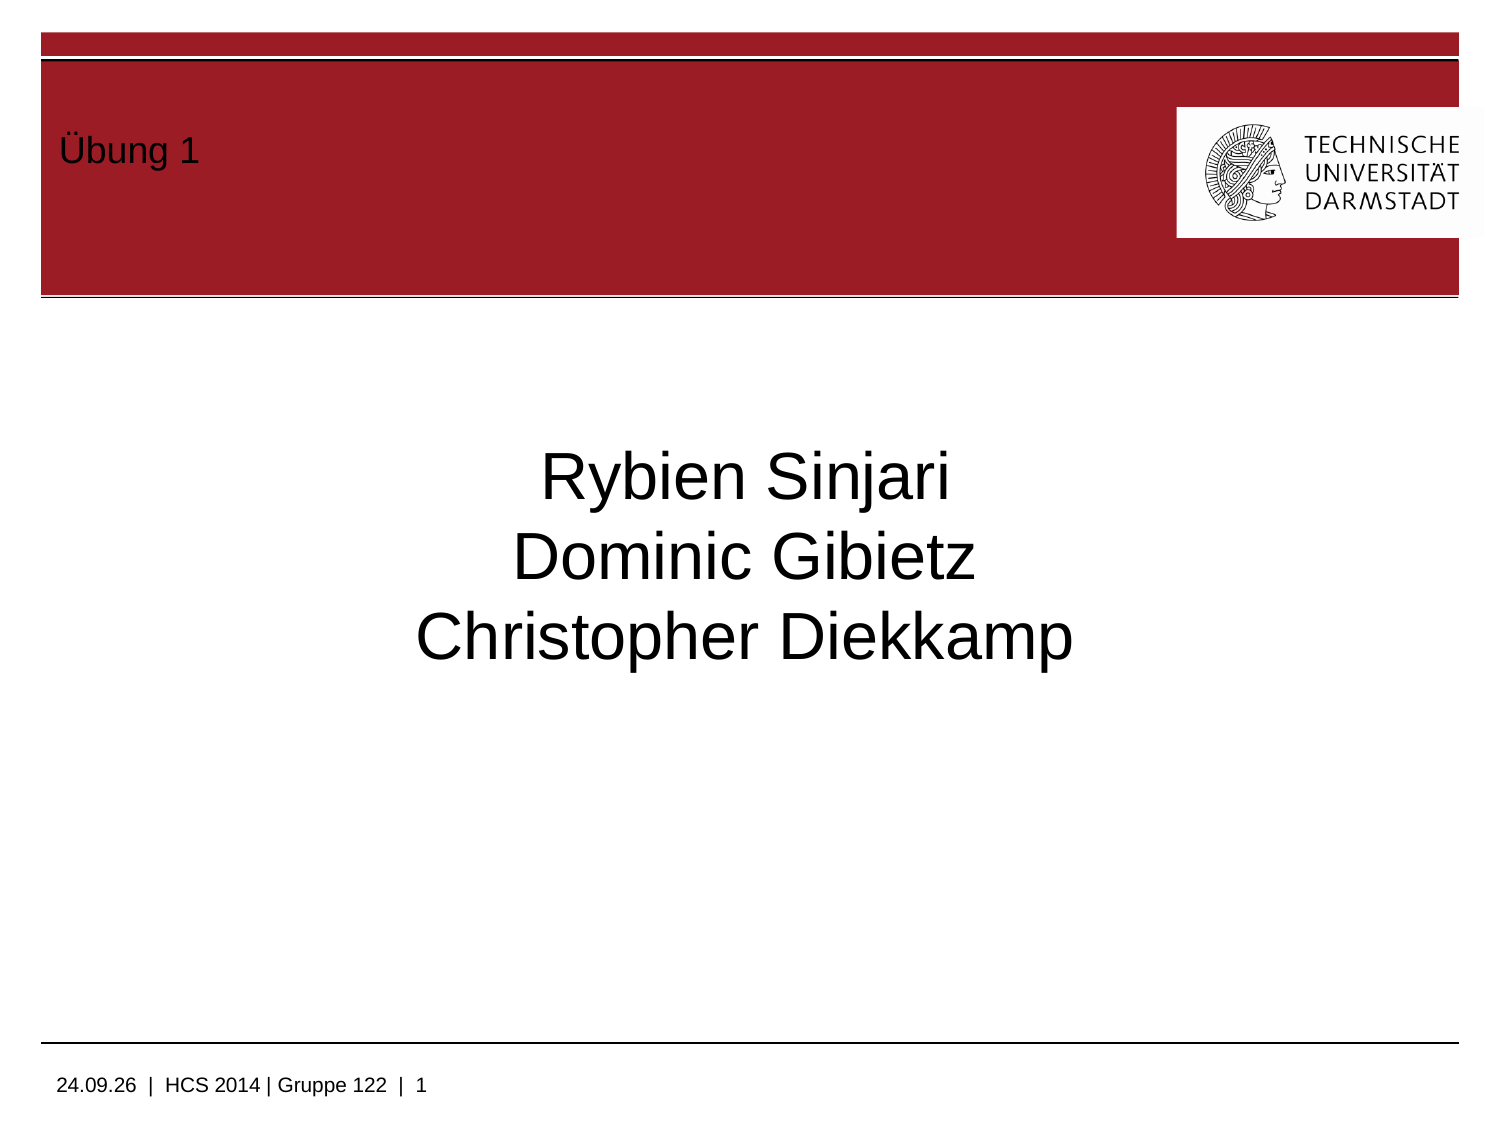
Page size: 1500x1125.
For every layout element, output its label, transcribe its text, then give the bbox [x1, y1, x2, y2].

picture [1176, 107, 1484, 238]
title Übung 1 [58, 80, 1149, 218]
subtitle Rybien Sinjari Dominic Gibietz Christopher Diekkamp [200, 352, 1291, 969]
